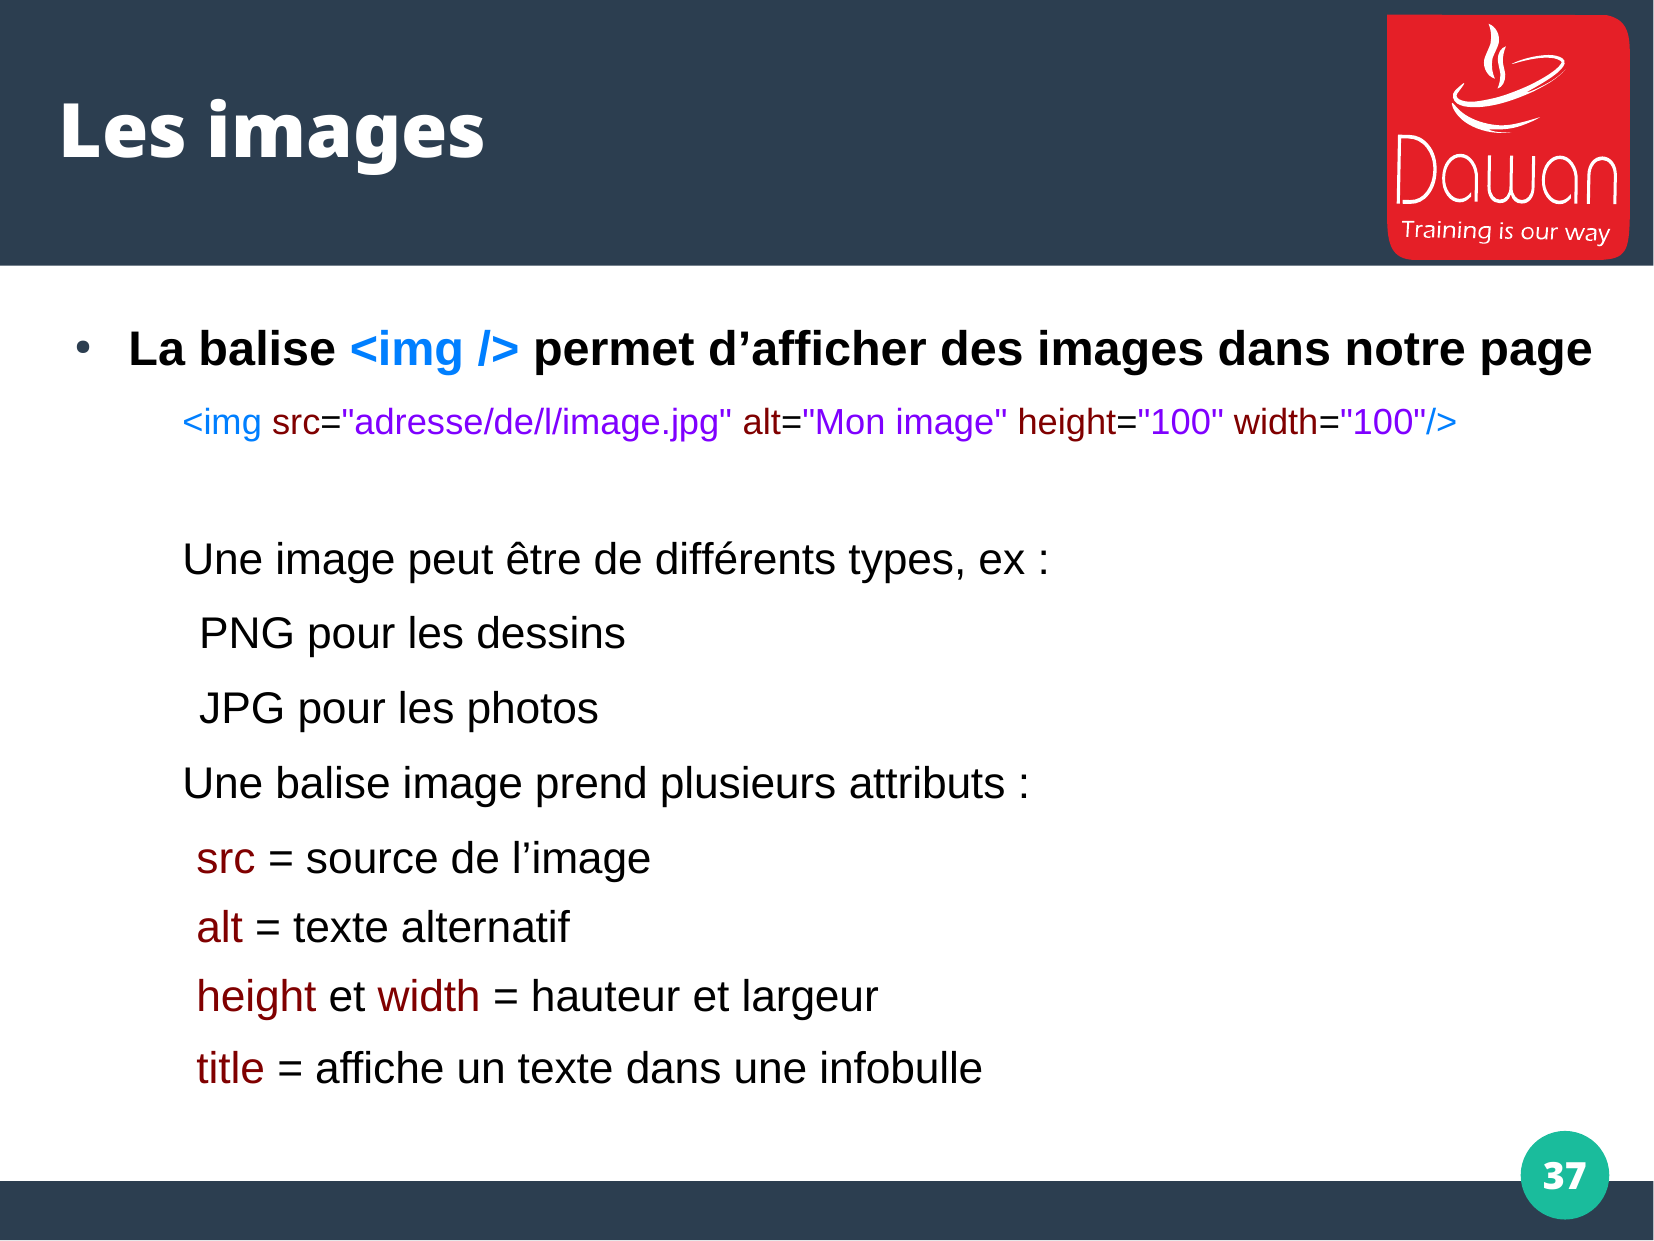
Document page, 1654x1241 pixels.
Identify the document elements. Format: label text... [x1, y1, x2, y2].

title Les images [59, 49, 1387, 207]
list La balise <img /> permet d’afficher des images dans notre page <img src="adresse/de/l/image.jpg" alt="Mon image" height="100" width="100"/> Une image peut être de différents types, ex : PNG pour les dessins JPG pour les photos Une balise image prend plusieurs attributs : src = source de l’image alt = texte alternatif height et width = hauteur et largeur title = affiche un texte dans une infobulle [59, 324, 1595, 1152]
picture [1387, 14, 1630, 260]
